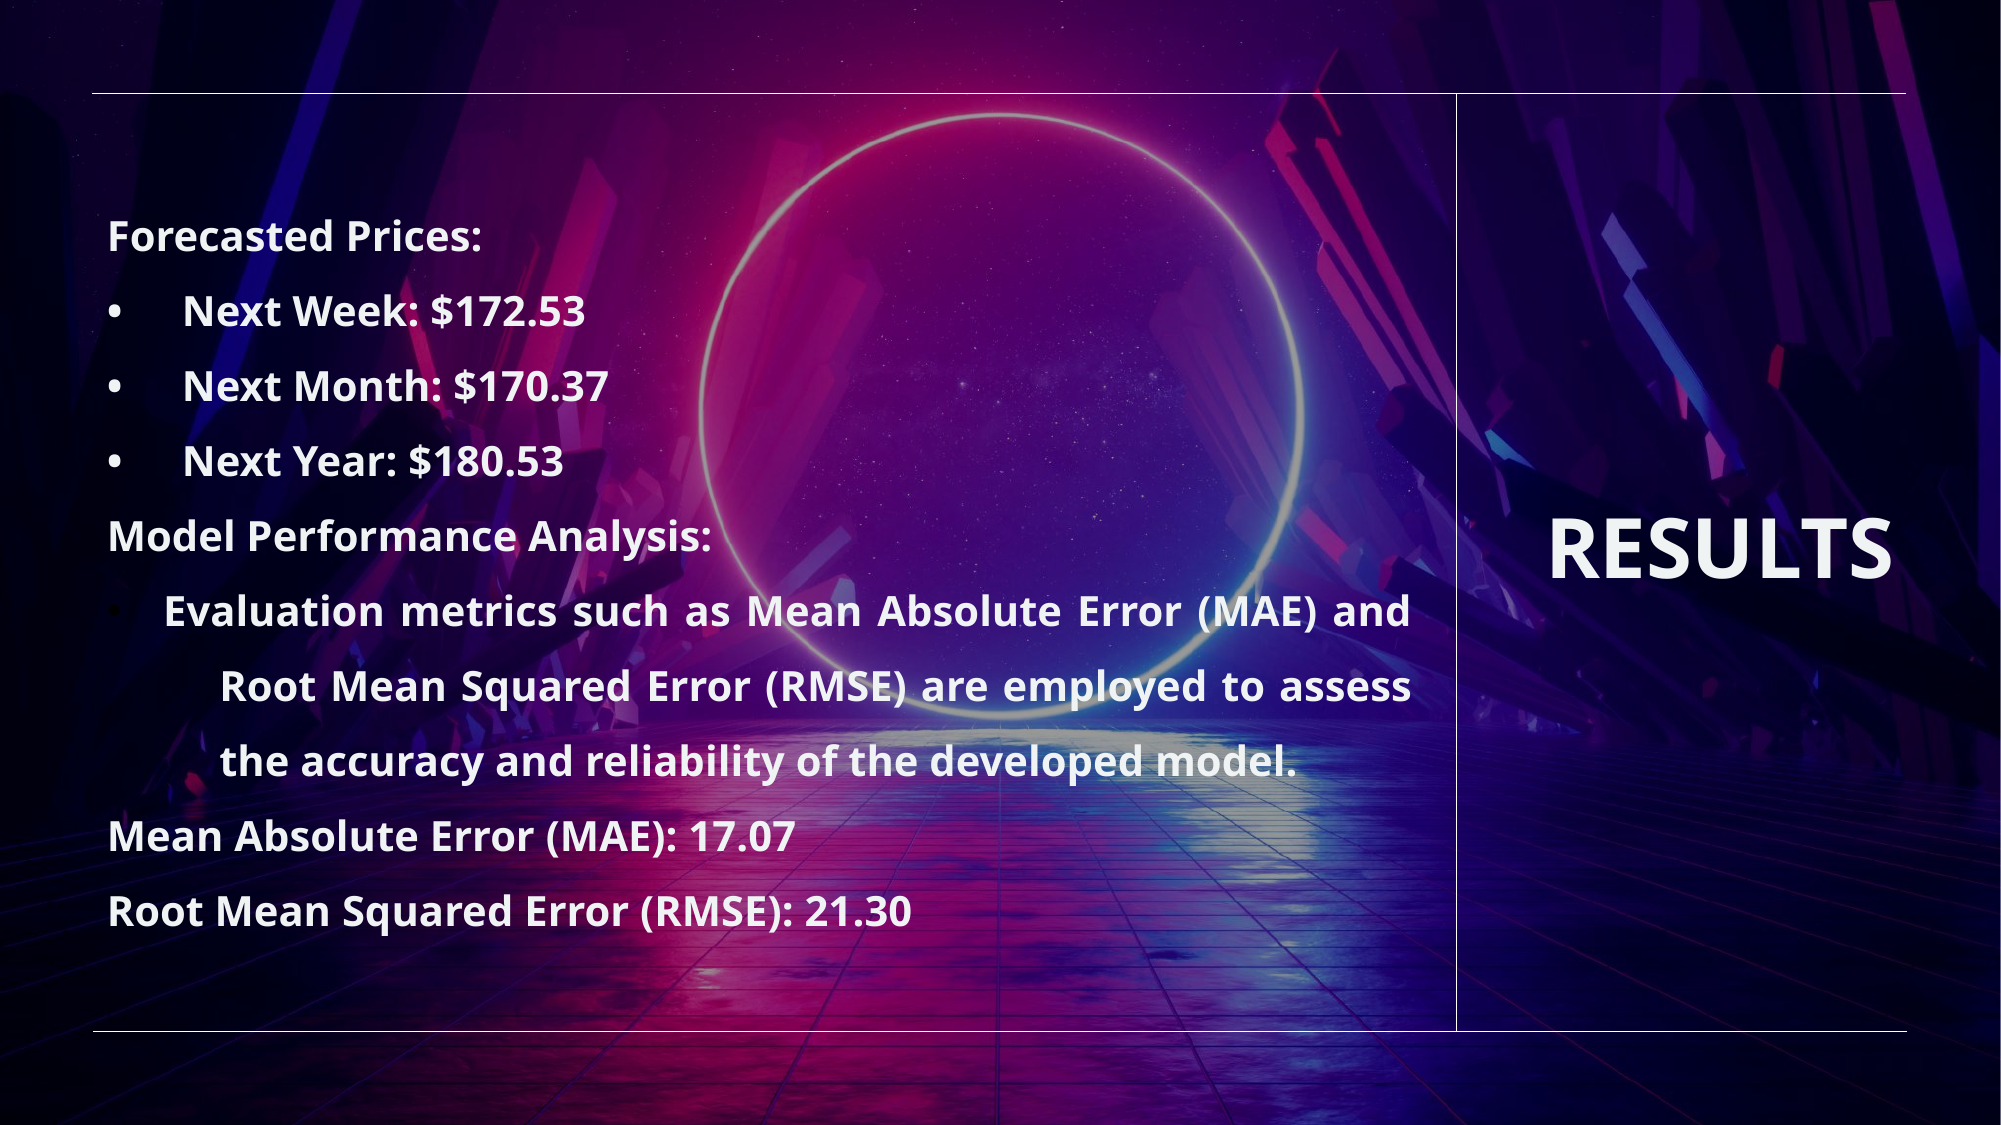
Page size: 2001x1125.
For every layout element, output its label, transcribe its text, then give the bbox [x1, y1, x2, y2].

text_box Forecasted Prices: • Next Week: $172.53 • Next Month: $170.37 • Next Year: $180.53 Model Performance Analysis: Evaluation metrics such as Mean Absolute Error (MAE) and Root Mean Squared Error (RMSE) are employed to assess the accuracy and reliability of the developed model. Mean Absolute Error (MAE): 17.07 Root Mean Squared Error (RMSE): 21.30 [91, 177, 1428, 938]
text_box RESULTS [1396, 487, 2000, 604]
picture [0, 0, 2000, 1125]
